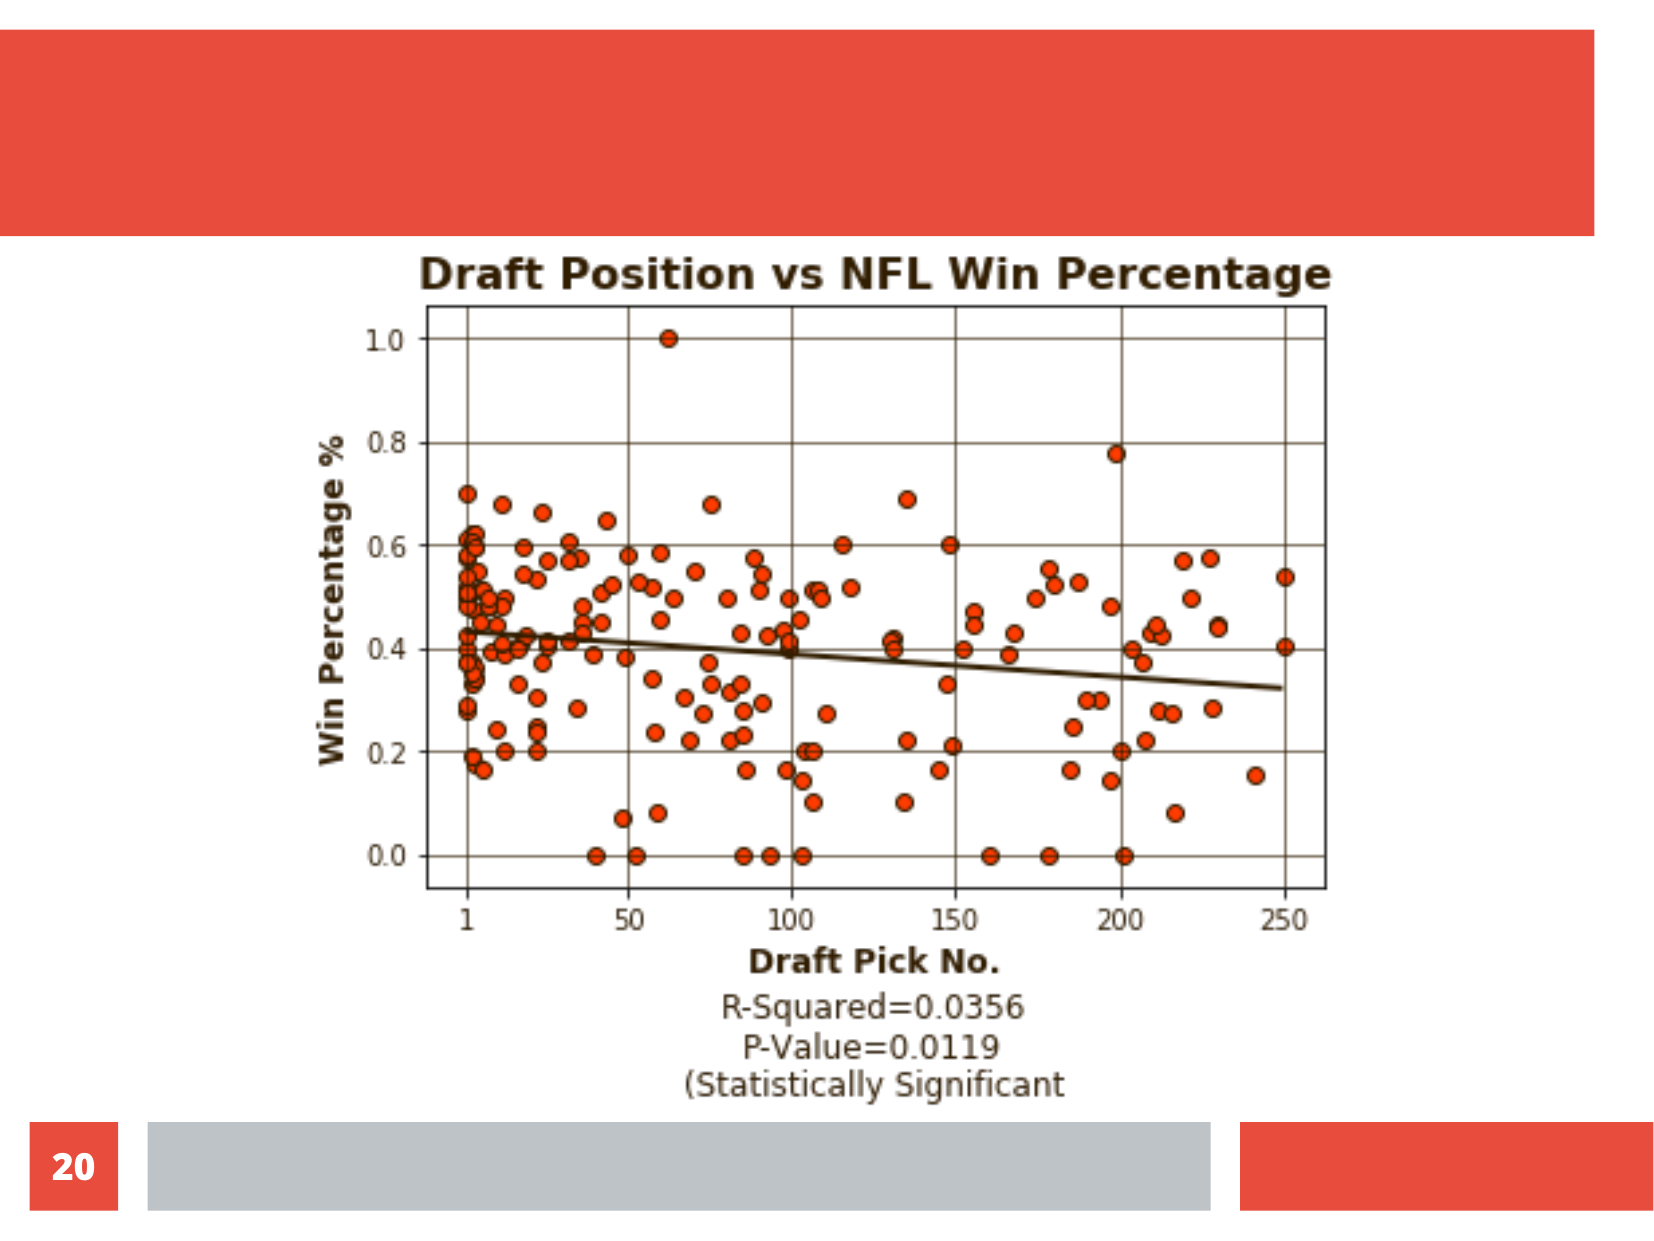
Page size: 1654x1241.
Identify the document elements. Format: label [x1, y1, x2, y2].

picture [301, 239, 1352, 1124]
